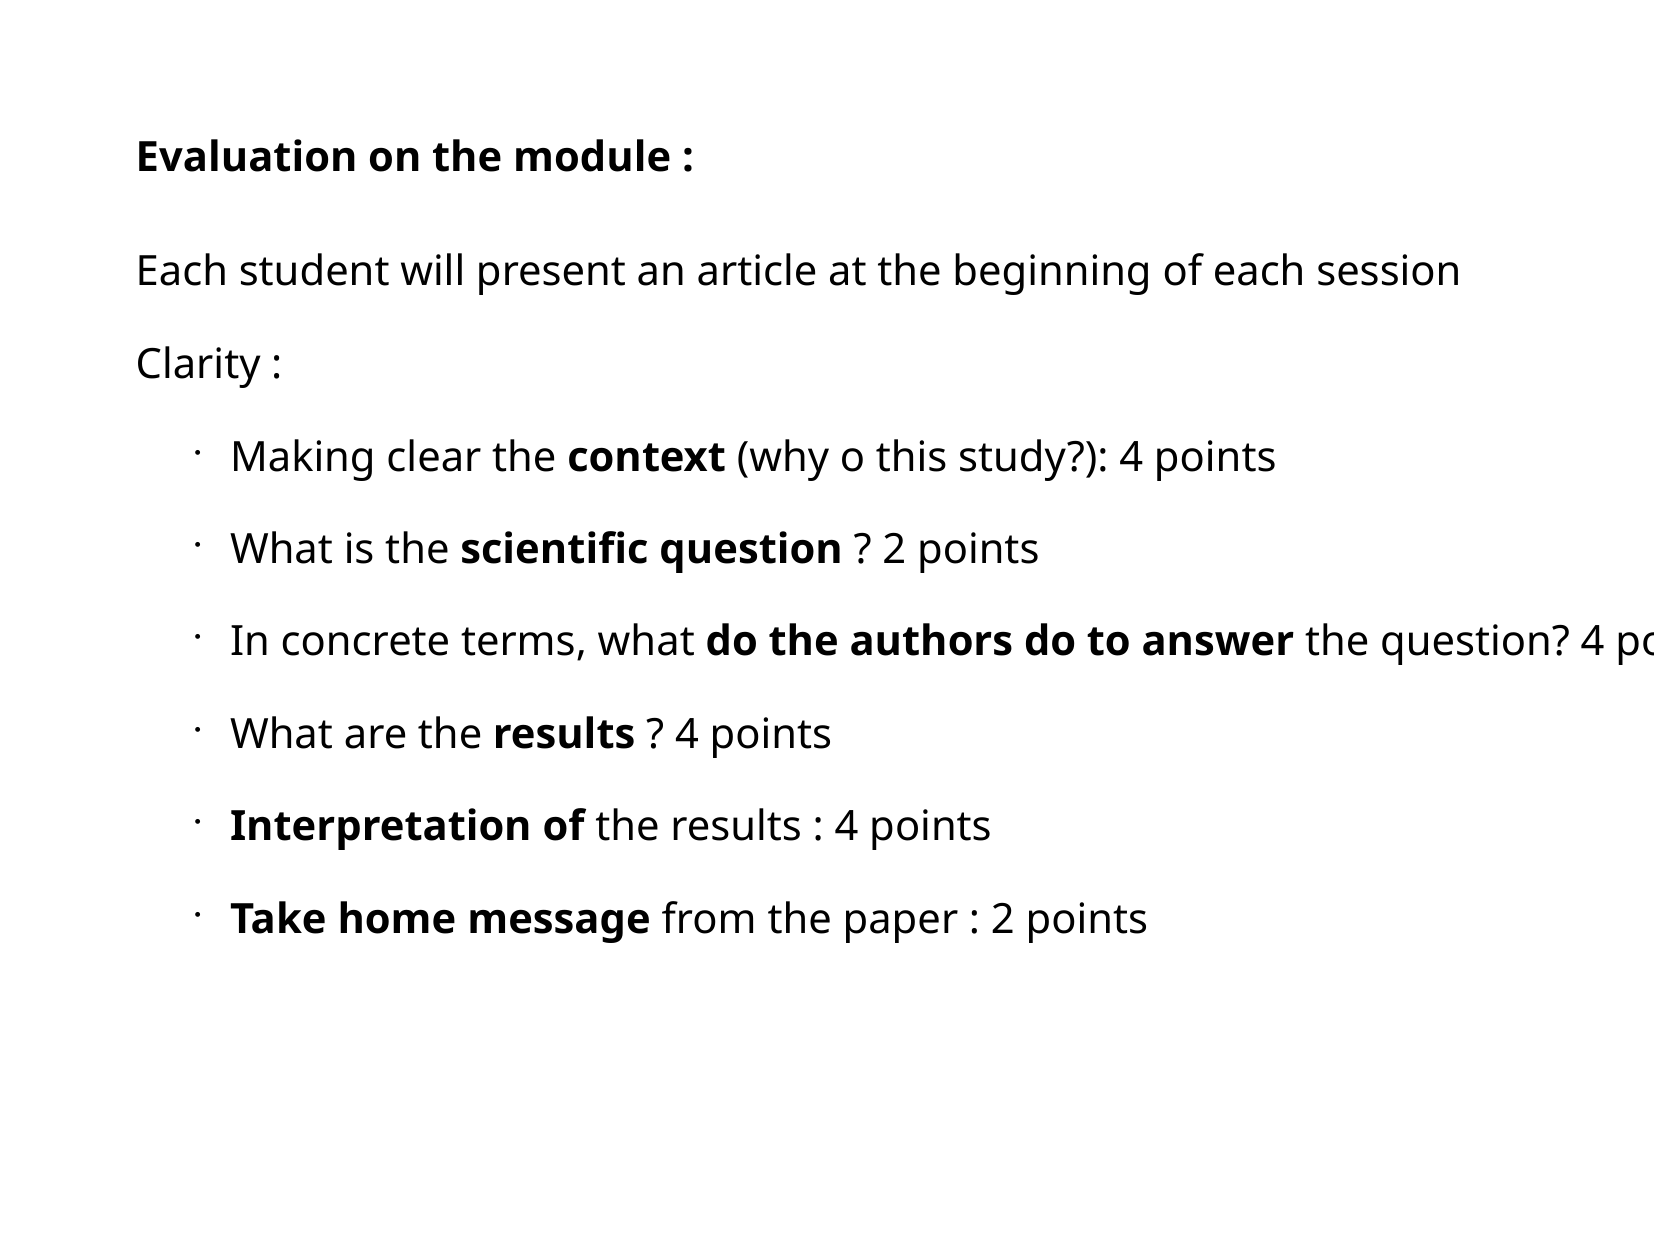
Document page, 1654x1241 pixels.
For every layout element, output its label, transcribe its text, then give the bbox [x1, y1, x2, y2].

text_box Evaluation on the module : Each student will present an article at the beginning of each session [120, 119, 1492, 358]
text_box Clarity : Making clear the context (why o this study?): 4 points What is the scientific question ? 2 points In concrete terms, what do the authors do to answer the question? 4 points What are the results ? 4 points Interpretation of the results : 4 points Take home message from the paper : 2 points [120, 326, 1627, 868]
